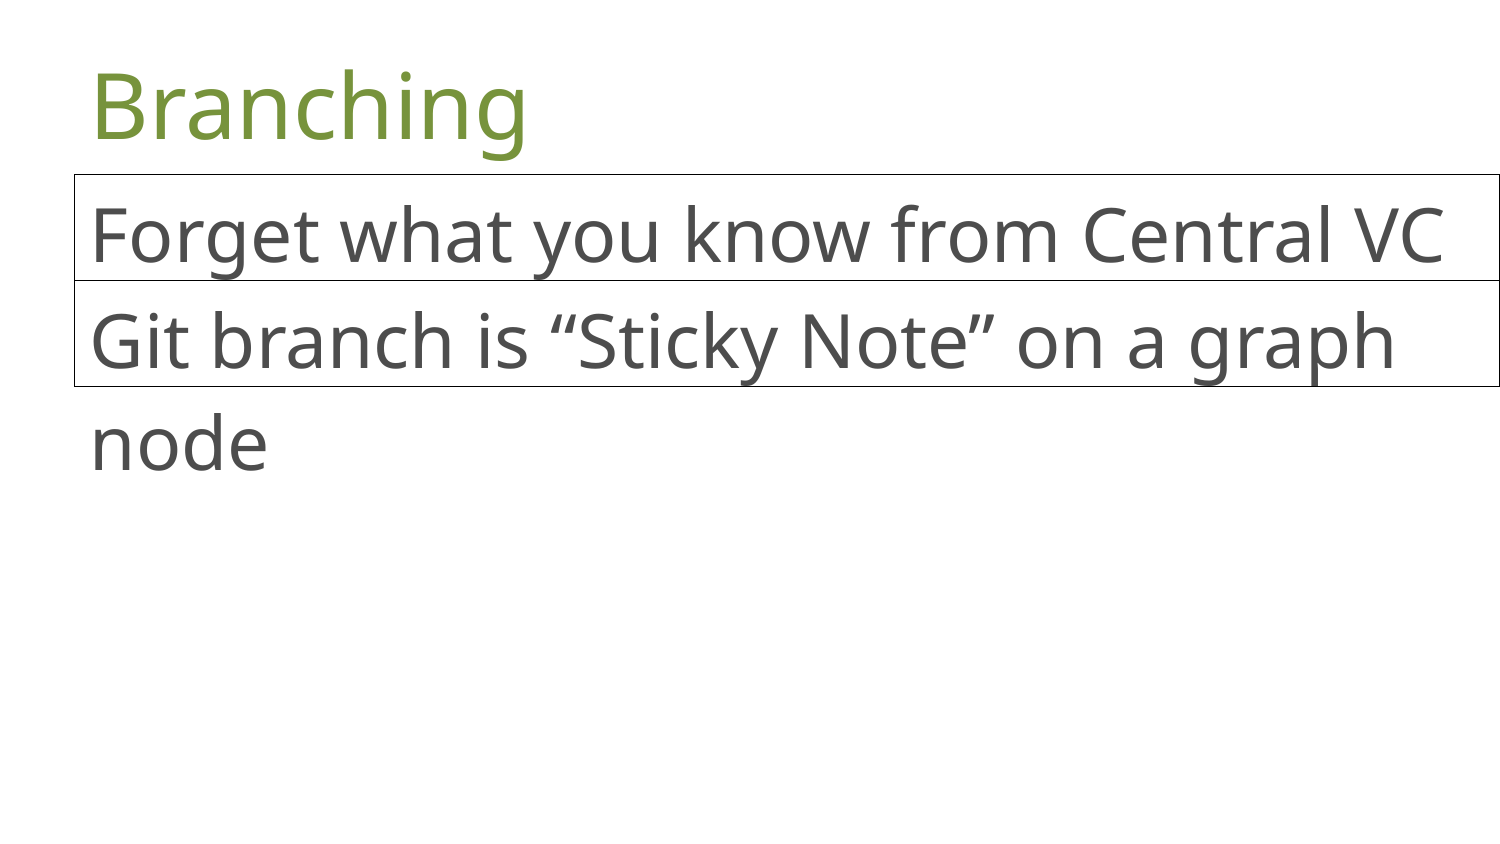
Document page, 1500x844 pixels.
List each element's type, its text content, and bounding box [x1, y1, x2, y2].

title Branching [75, 33, 1425, 174]
text_box Forget what you know from Central VC [74, 174, 1500, 280]
text_box Git branch is “Sticky Note” on a graph node [74, 280, 1500, 387]
